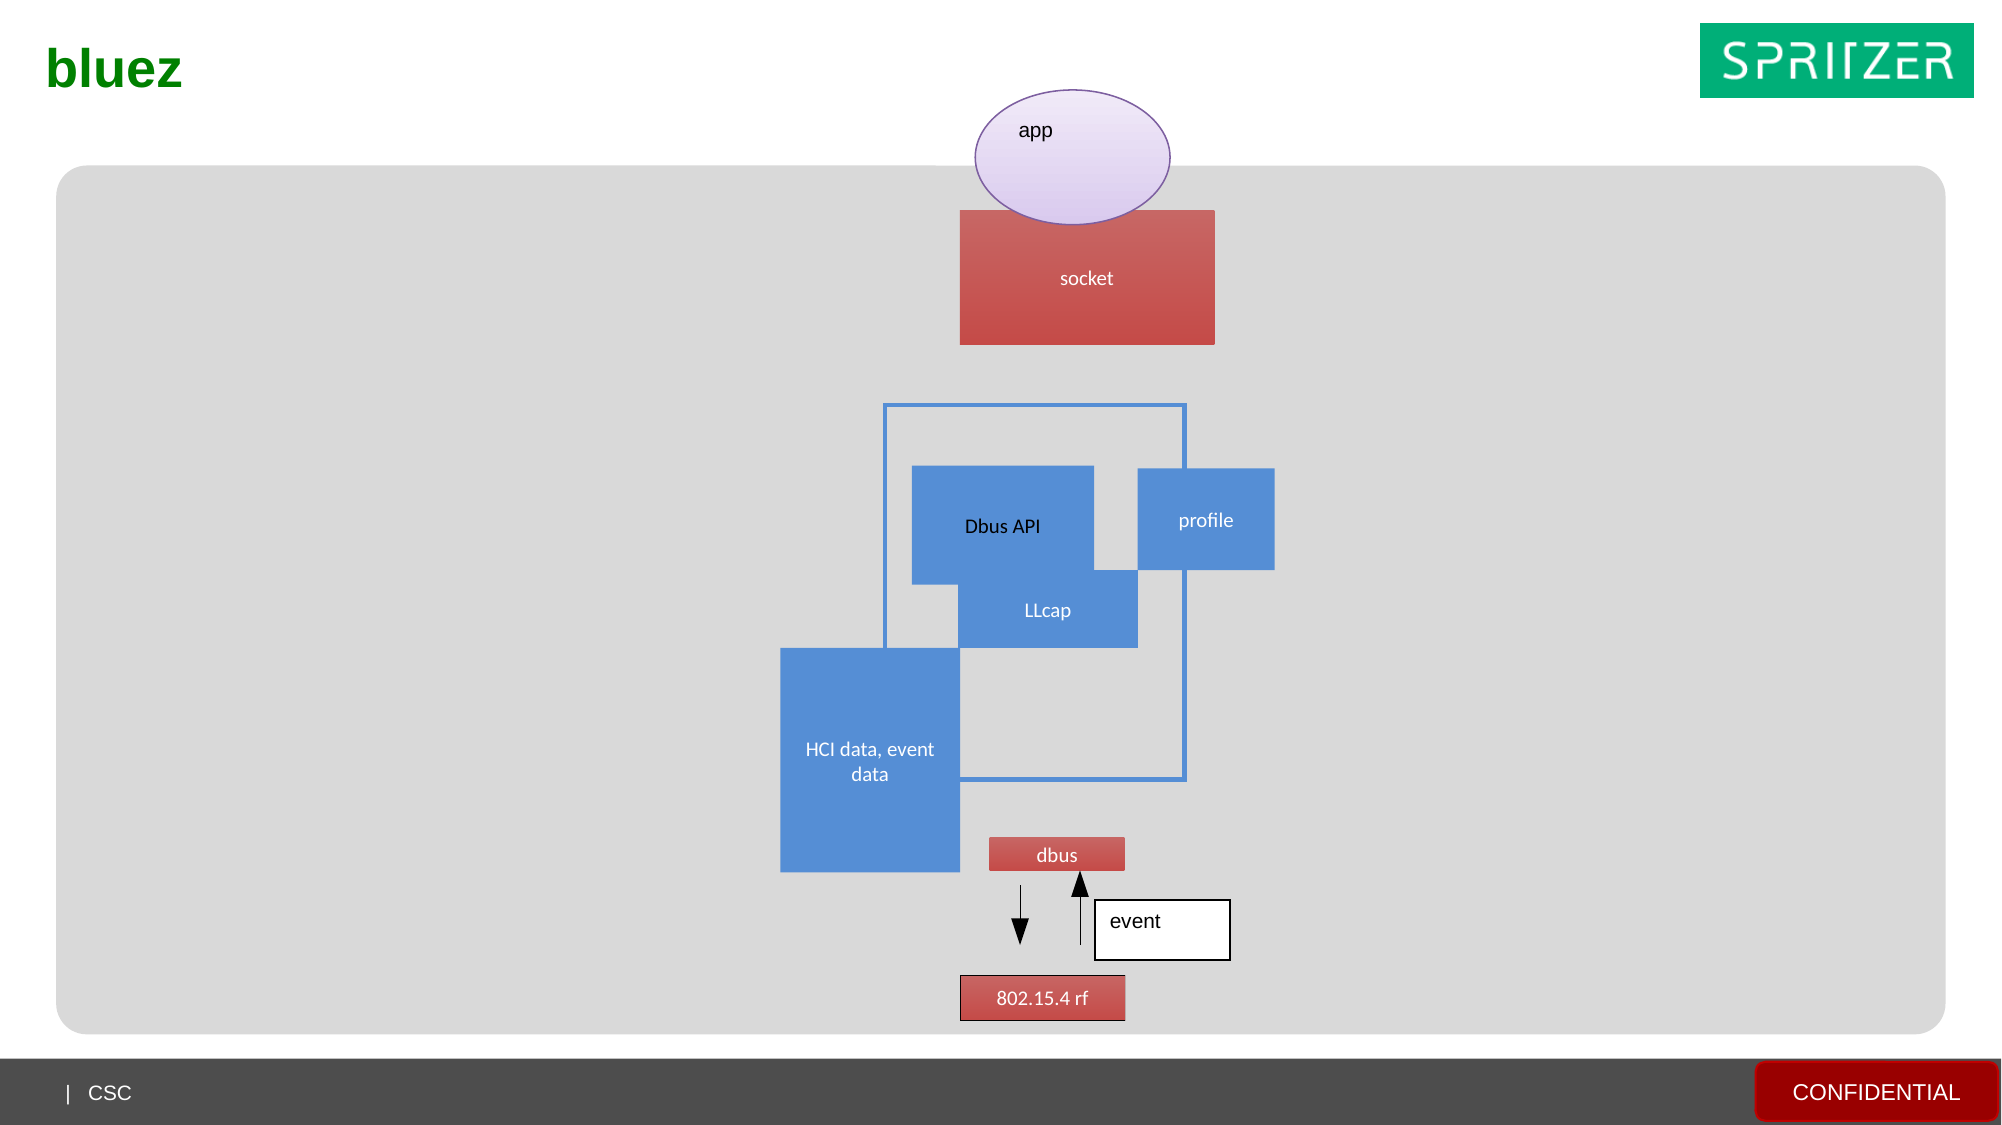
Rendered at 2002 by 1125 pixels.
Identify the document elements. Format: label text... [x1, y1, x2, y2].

text_box bluez [45, 27, 1954, 99]
text_box app [975, 89, 1171, 225]
picture [1700, 23, 1974, 98]
text_box profile [1137, 468, 1275, 571]
text_box HCI data, event data [780, 647, 961, 873]
text_box event [1095, 900, 1230, 961]
text_box socket [959, 210, 1215, 345]
text_box LLcap [958, 570, 1138, 648]
text_box dbus [989, 837, 1125, 871]
text_box 802.15.4 rf [960, 975, 1126, 1021]
text_box Dbus API [911, 465, 1095, 585]
